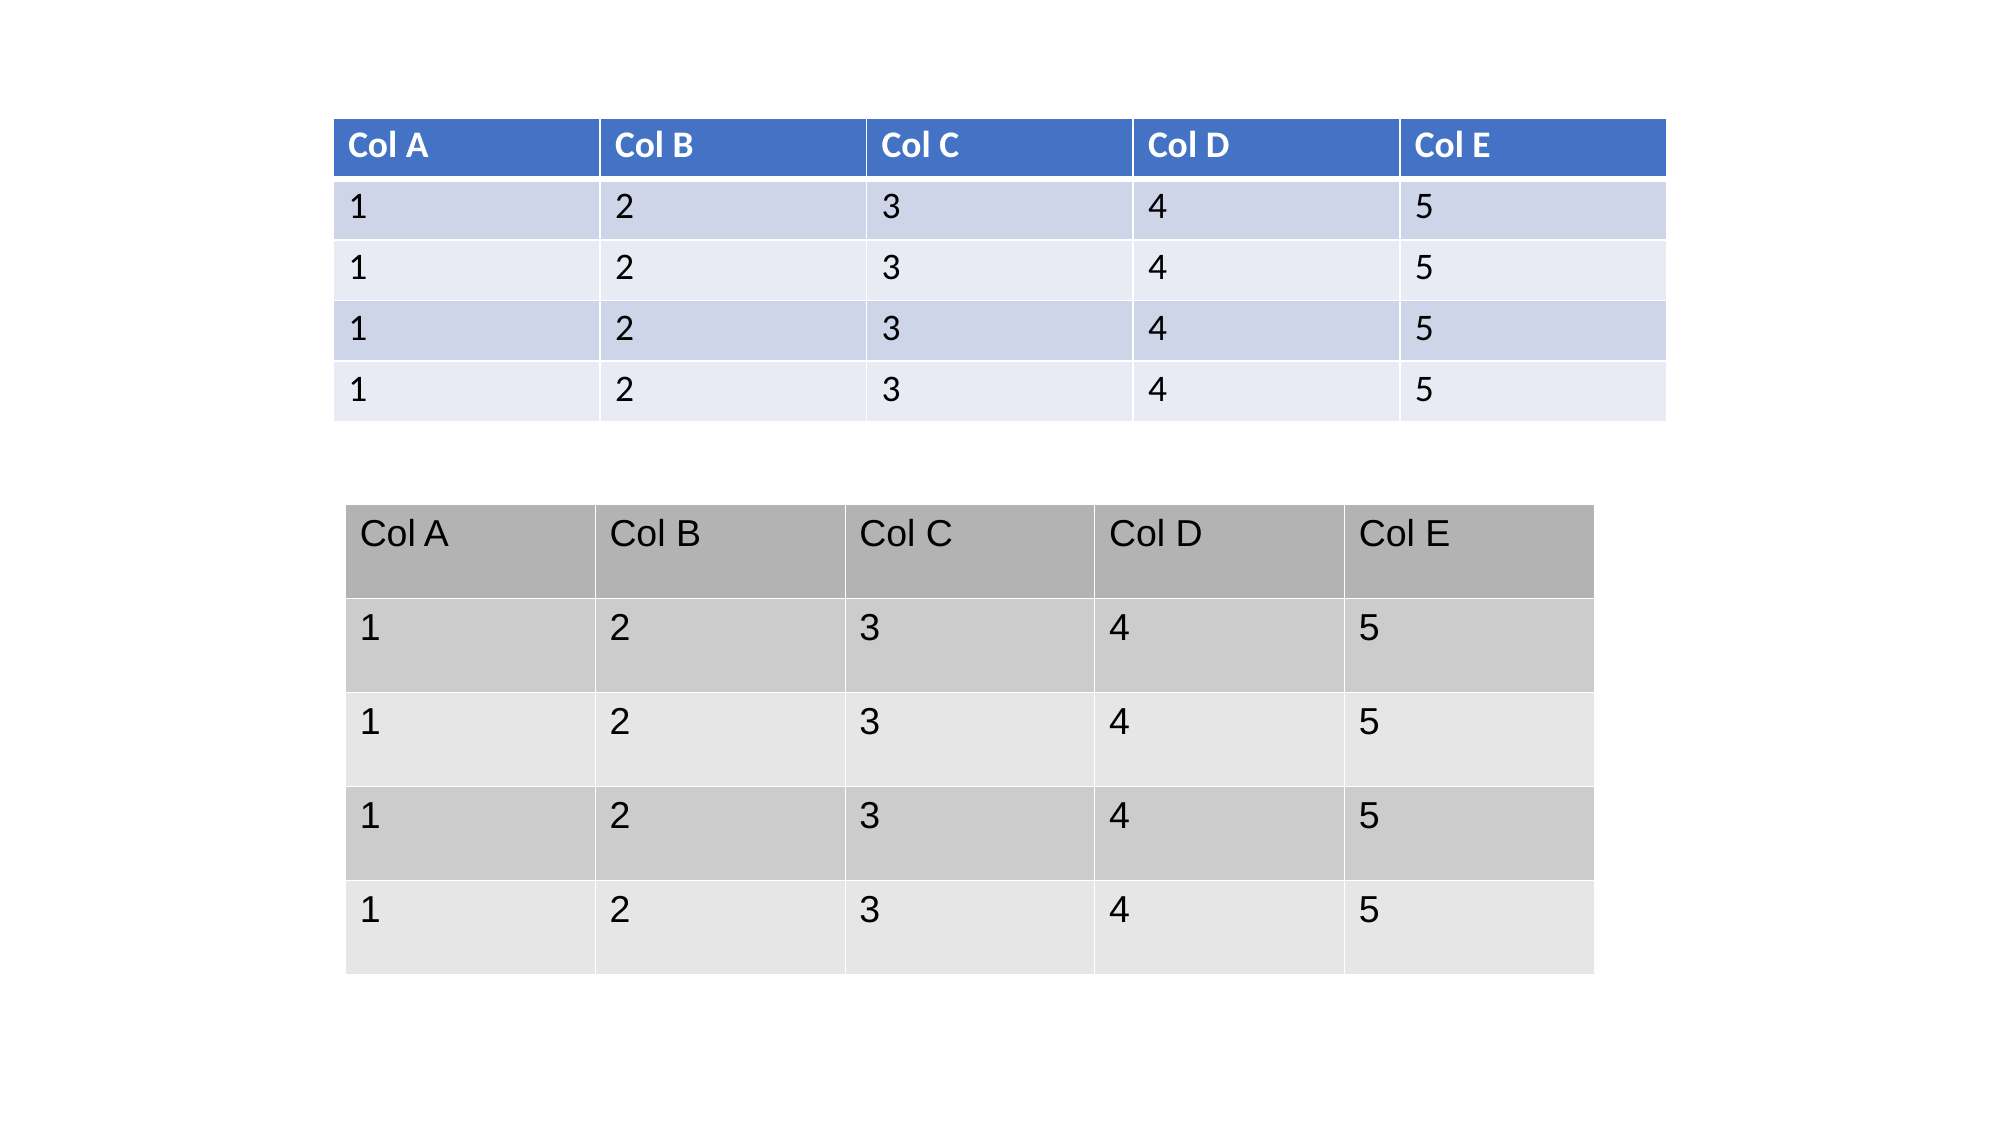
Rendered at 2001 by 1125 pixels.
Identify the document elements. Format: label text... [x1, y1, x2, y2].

table_cell 3 [867, 362, 1132, 421]
table_cell 4 [1095, 599, 1344, 692]
table_cell 2 [596, 693, 845, 786]
table_header Col D [1134, 119, 1399, 176]
table_cell 2 [601, 362, 866, 421]
table_cell 3 [867, 182, 1132, 239]
table_cell 5 [1345, 881, 1594, 974]
table_cell 4 [1134, 182, 1399, 239]
table_cell 5 [1401, 301, 1666, 360]
table_cell 2 [601, 241, 866, 300]
table_cell 5 [1401, 241, 1666, 300]
table_cell 1 [334, 301, 599, 360]
table_header Col C [846, 505, 1094, 598]
table_cell 4 [1134, 301, 1399, 360]
table_header Col B [596, 505, 845, 598]
table_header Col A [334, 119, 599, 176]
table_header Col E [1401, 119, 1666, 176]
table_cell 3 [846, 881, 1094, 974]
table_header Col A [346, 505, 595, 598]
table_cell 1 [334, 362, 599, 421]
table_cell 2 [596, 881, 845, 974]
table_cell 1 [334, 182, 599, 239]
table_cell 4 [1095, 881, 1344, 974]
table_cell 3 [846, 599, 1094, 692]
table_cell 5 [1401, 182, 1666, 239]
table_cell 5 [1345, 599, 1594, 692]
table_cell 3 [846, 787, 1094, 880]
table_cell 1 [346, 599, 595, 692]
table_cell 3 [867, 301, 1132, 360]
table_cell 2 [596, 599, 845, 692]
table_cell 2 [601, 182, 866, 239]
table_cell 1 [346, 881, 595, 974]
table_cell 5 [1345, 787, 1594, 880]
table_cell 3 [846, 693, 1094, 786]
table_header Col D [1095, 505, 1344, 598]
table_cell 2 [601, 301, 866, 360]
table_cell 4 [1095, 693, 1344, 786]
table_cell 4 [1134, 241, 1399, 300]
table_cell 4 [1134, 362, 1399, 421]
table_header Col B [601, 119, 866, 176]
table_cell 3 [867, 241, 1132, 300]
table_cell 1 [346, 787, 595, 880]
table_header Col E [1345, 505, 1594, 598]
table_cell 5 [1345, 693, 1594, 786]
table_cell 1 [346, 693, 595, 786]
table_cell 1 [334, 241, 599, 300]
table_cell 4 [1095, 787, 1344, 880]
table_header Col C [867, 119, 1132, 176]
table_cell 2 [596, 787, 845, 880]
table_cell 5 [1401, 362, 1666, 421]
